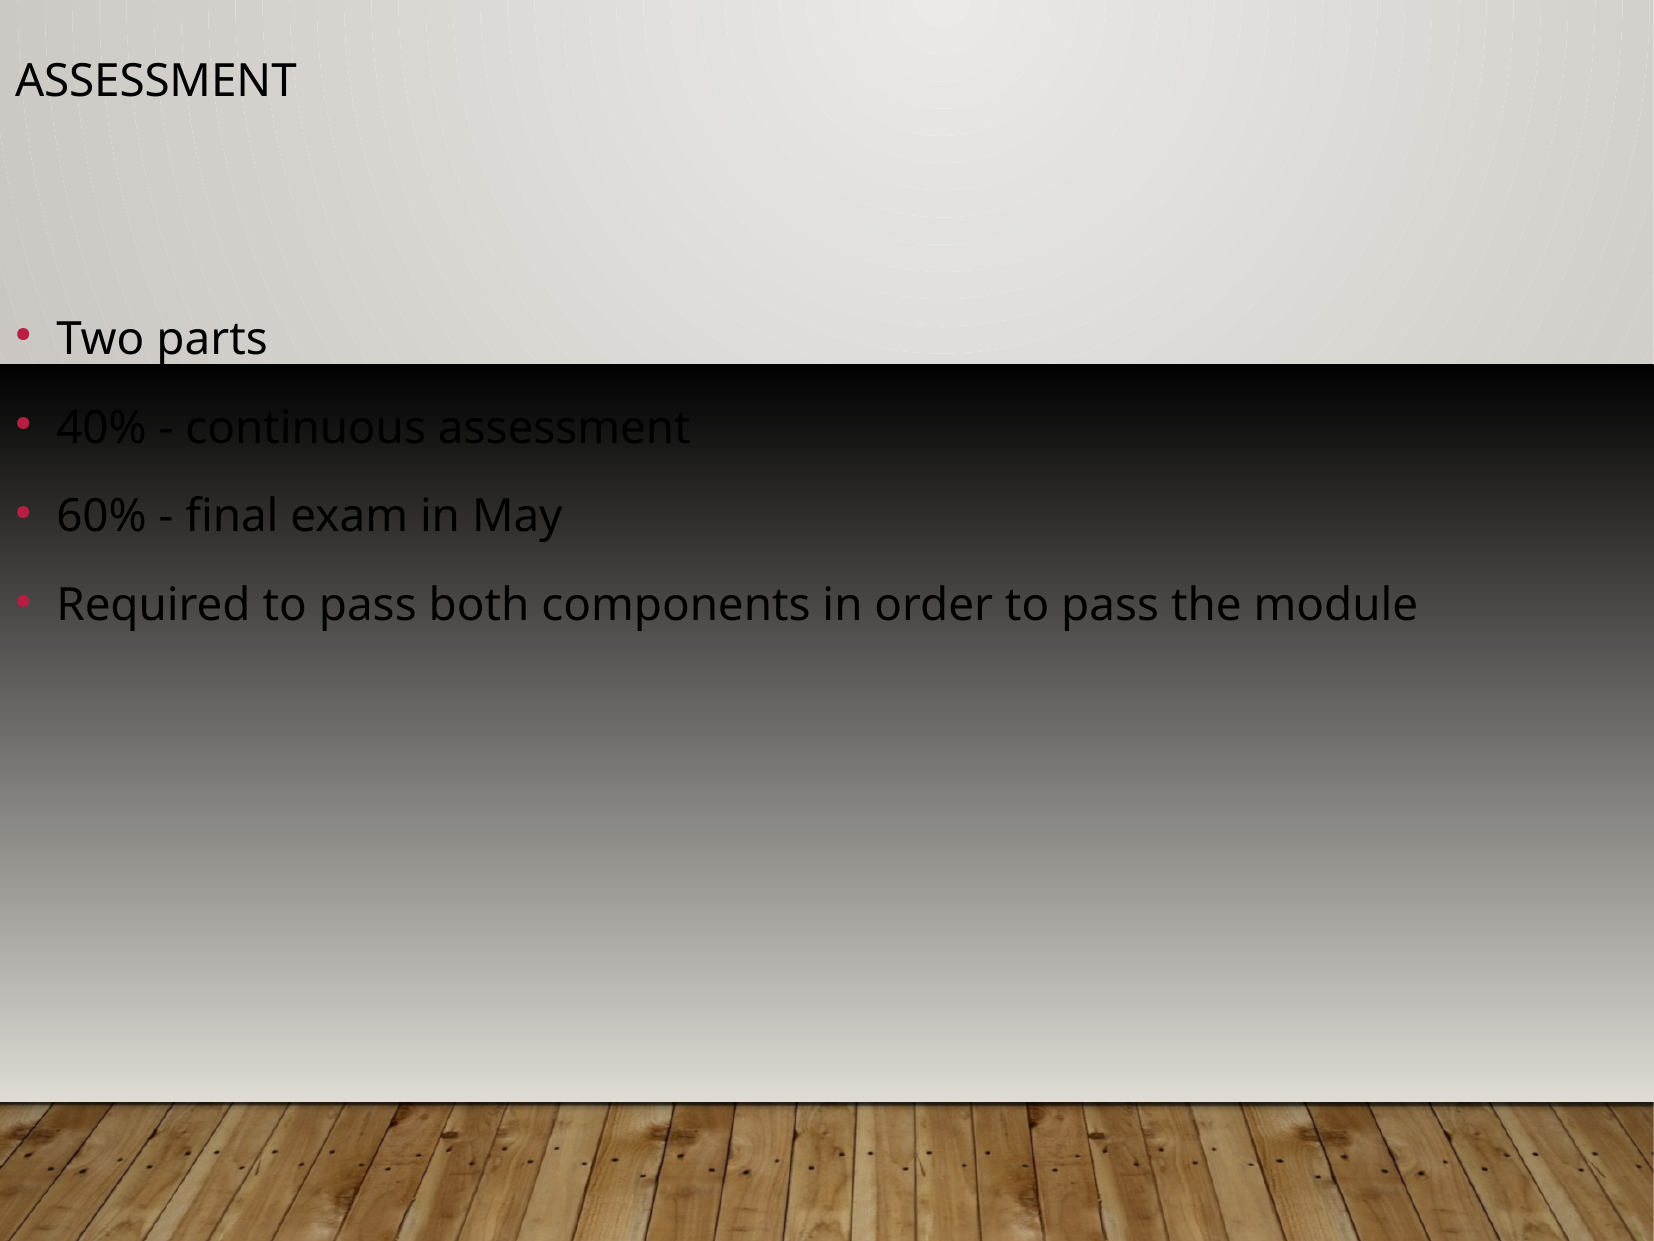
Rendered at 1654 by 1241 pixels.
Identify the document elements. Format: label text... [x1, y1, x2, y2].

title Assessment [0, 49, 1489, 257]
list Two parts 40% - continuous assessment 60% - final exam in May Required to pass both components in order to pass the module [0, 290, 1489, 1010]
